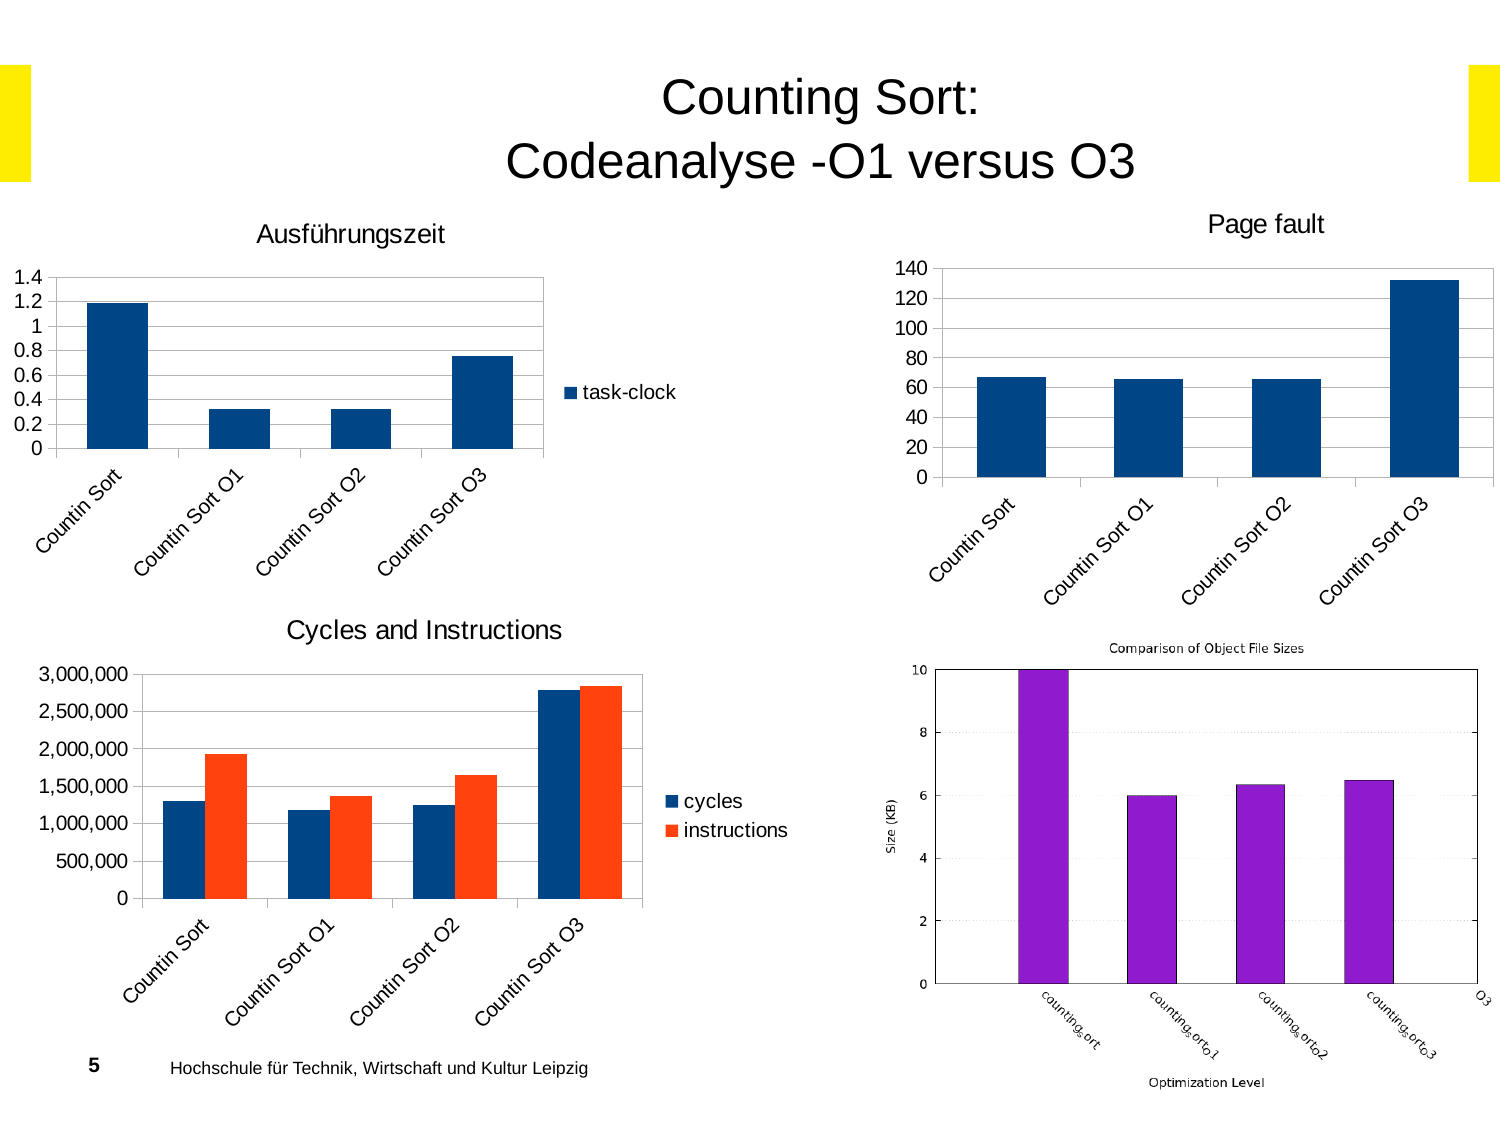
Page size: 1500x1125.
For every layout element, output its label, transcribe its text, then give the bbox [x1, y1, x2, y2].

chart [0, 195, 827, 1042]
chart [879, 185, 1500, 621]
picture [877, 625, 1500, 1093]
slide_number <Foliennummer> [88, 1042, 149, 1078]
title Counting Sort: Codeanalyse -O1 versus O3 [88, 59, 1412, 177]
